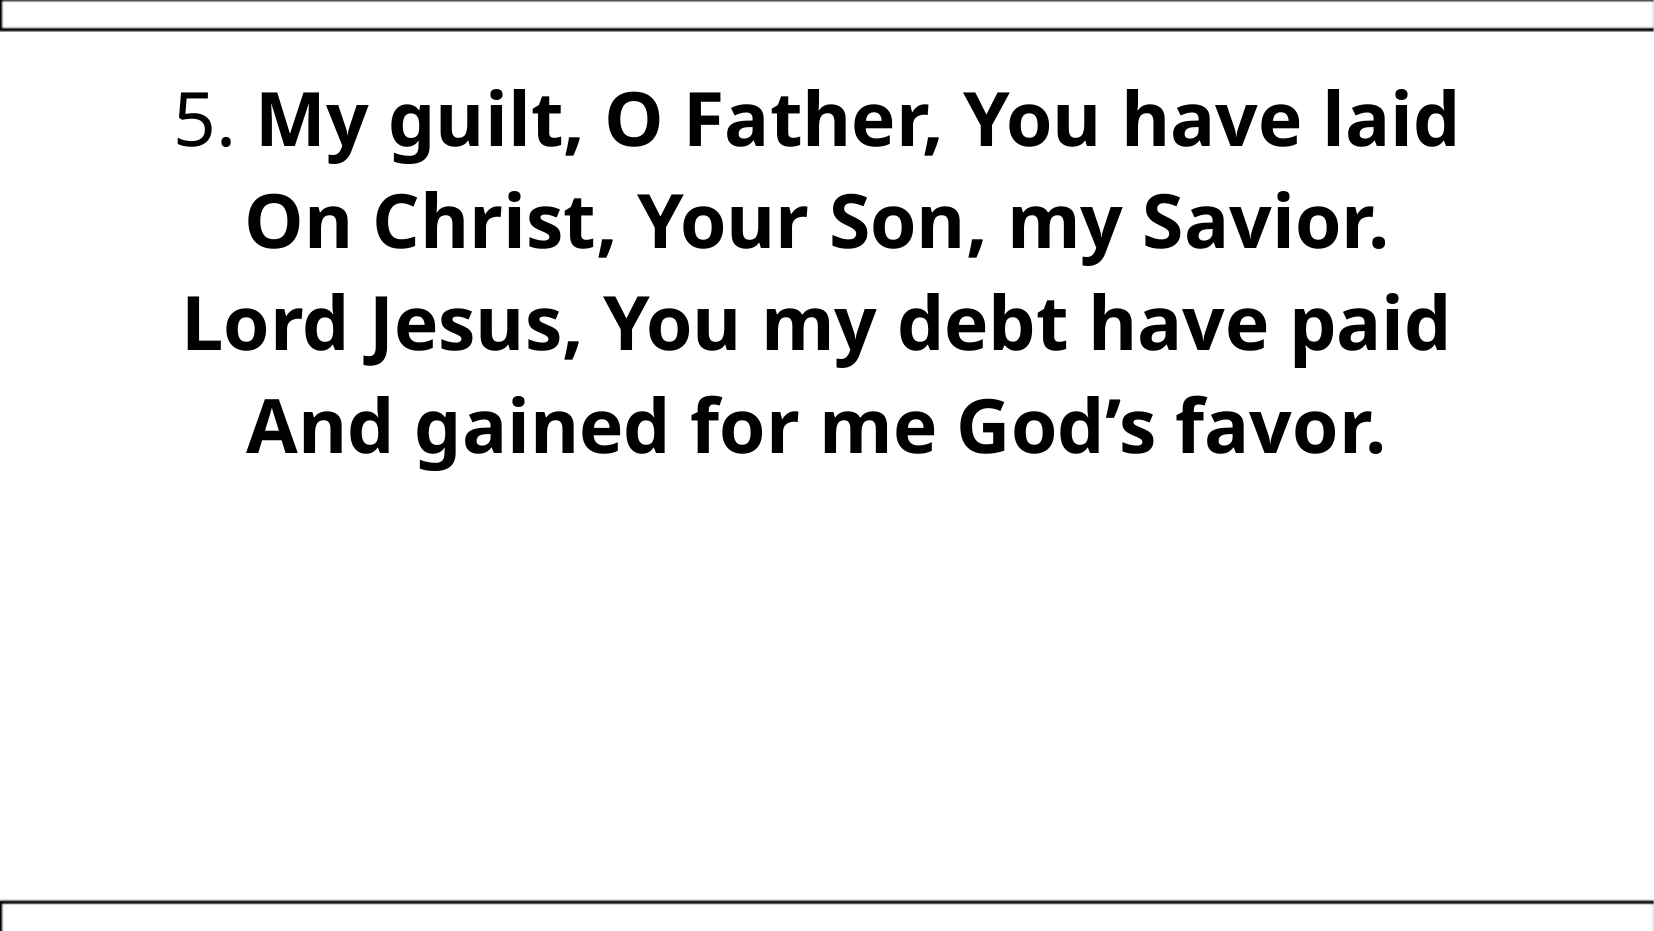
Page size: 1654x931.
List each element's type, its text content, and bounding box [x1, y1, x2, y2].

picture [0, 0, 1654, 931]
text_box 5. My guilt, O Father, You have laid On Christ, Your Son, my Savior. Lord Jesus, You my debt have paid And gained for me God’s favor. [120, 58, 1516, 473]
